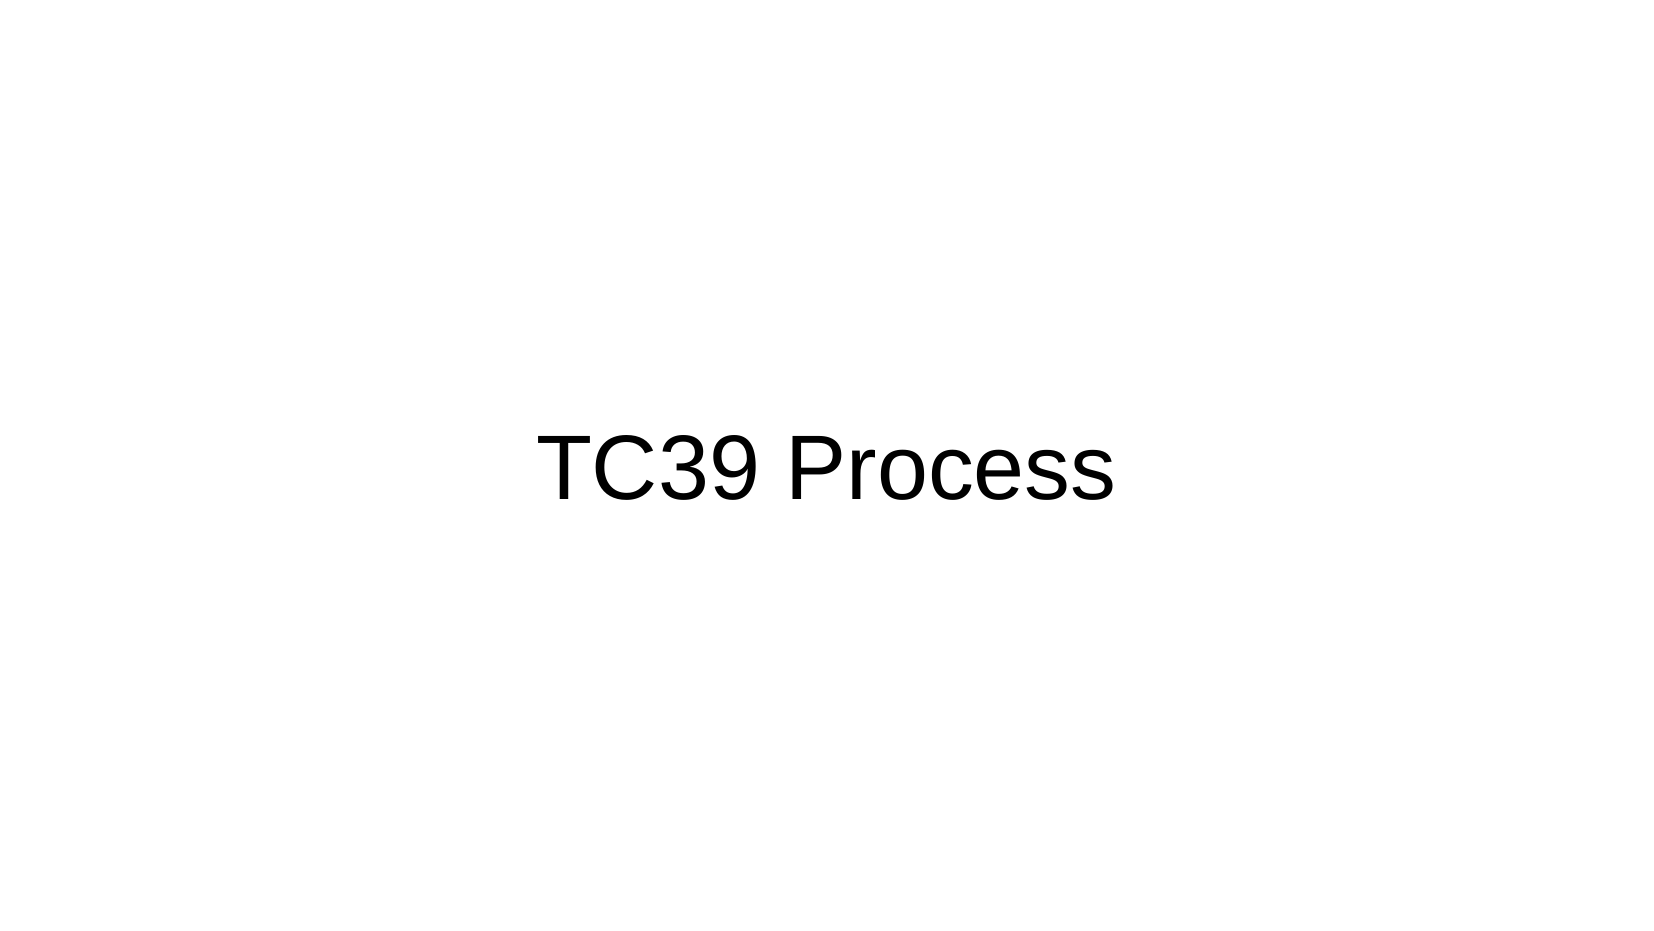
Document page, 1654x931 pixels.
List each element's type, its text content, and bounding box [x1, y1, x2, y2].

title TC39 Process [82, 389, 1571, 546]
